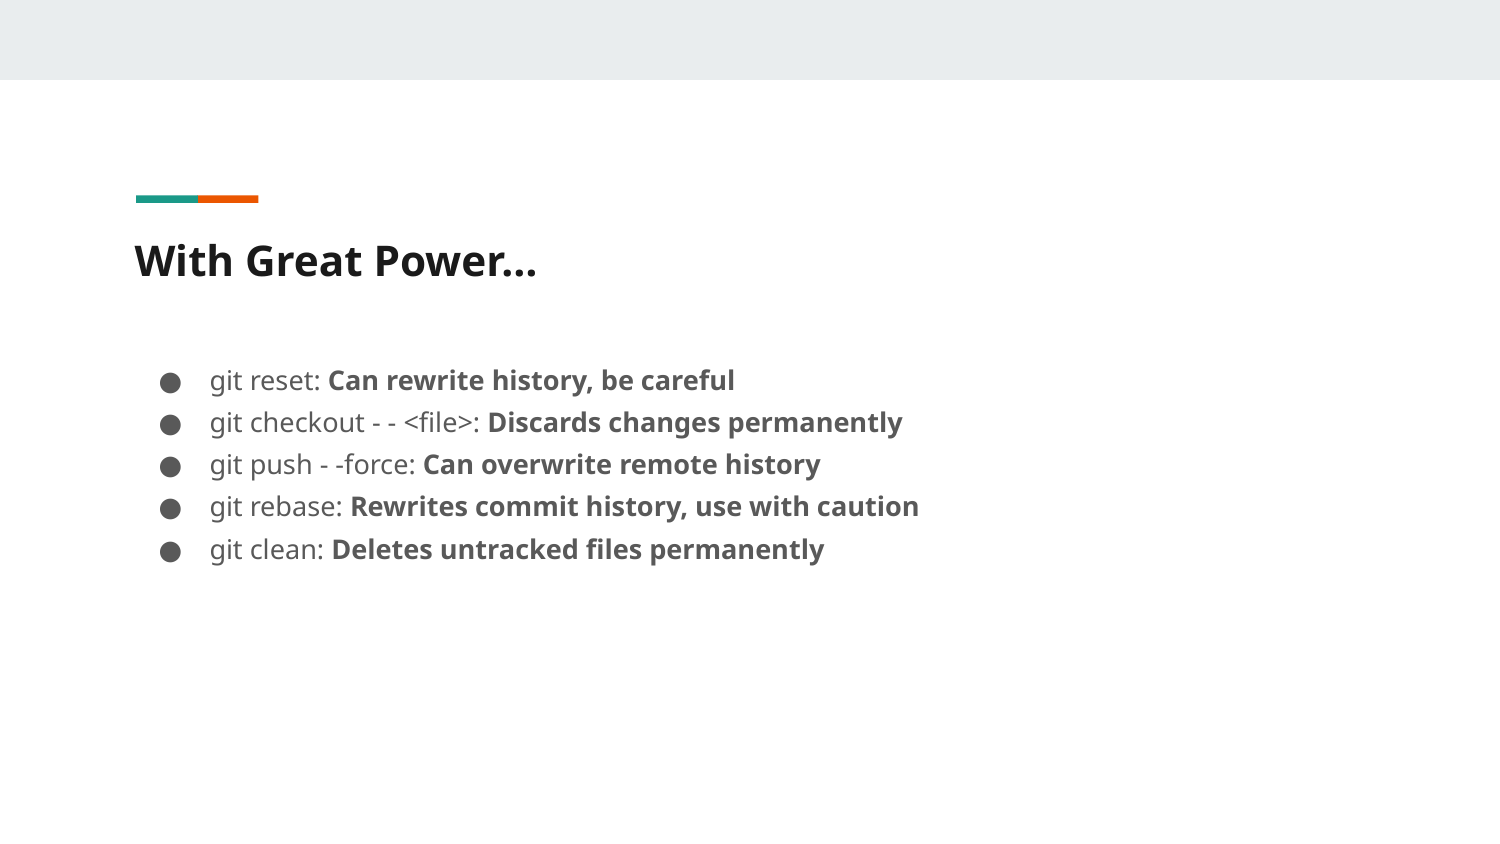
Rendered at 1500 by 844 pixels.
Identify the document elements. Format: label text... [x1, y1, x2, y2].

list git reset: Can rewrite history, be careful git checkout - - <file>: Discards changes permanently git push - -force: Can overwrite remote history git rebase: Rewrites commit history, use with caution git clean: Deletes untracked files permanently [119, 341, 1381, 712]
title With Great Power… [119, 216, 1381, 305]
